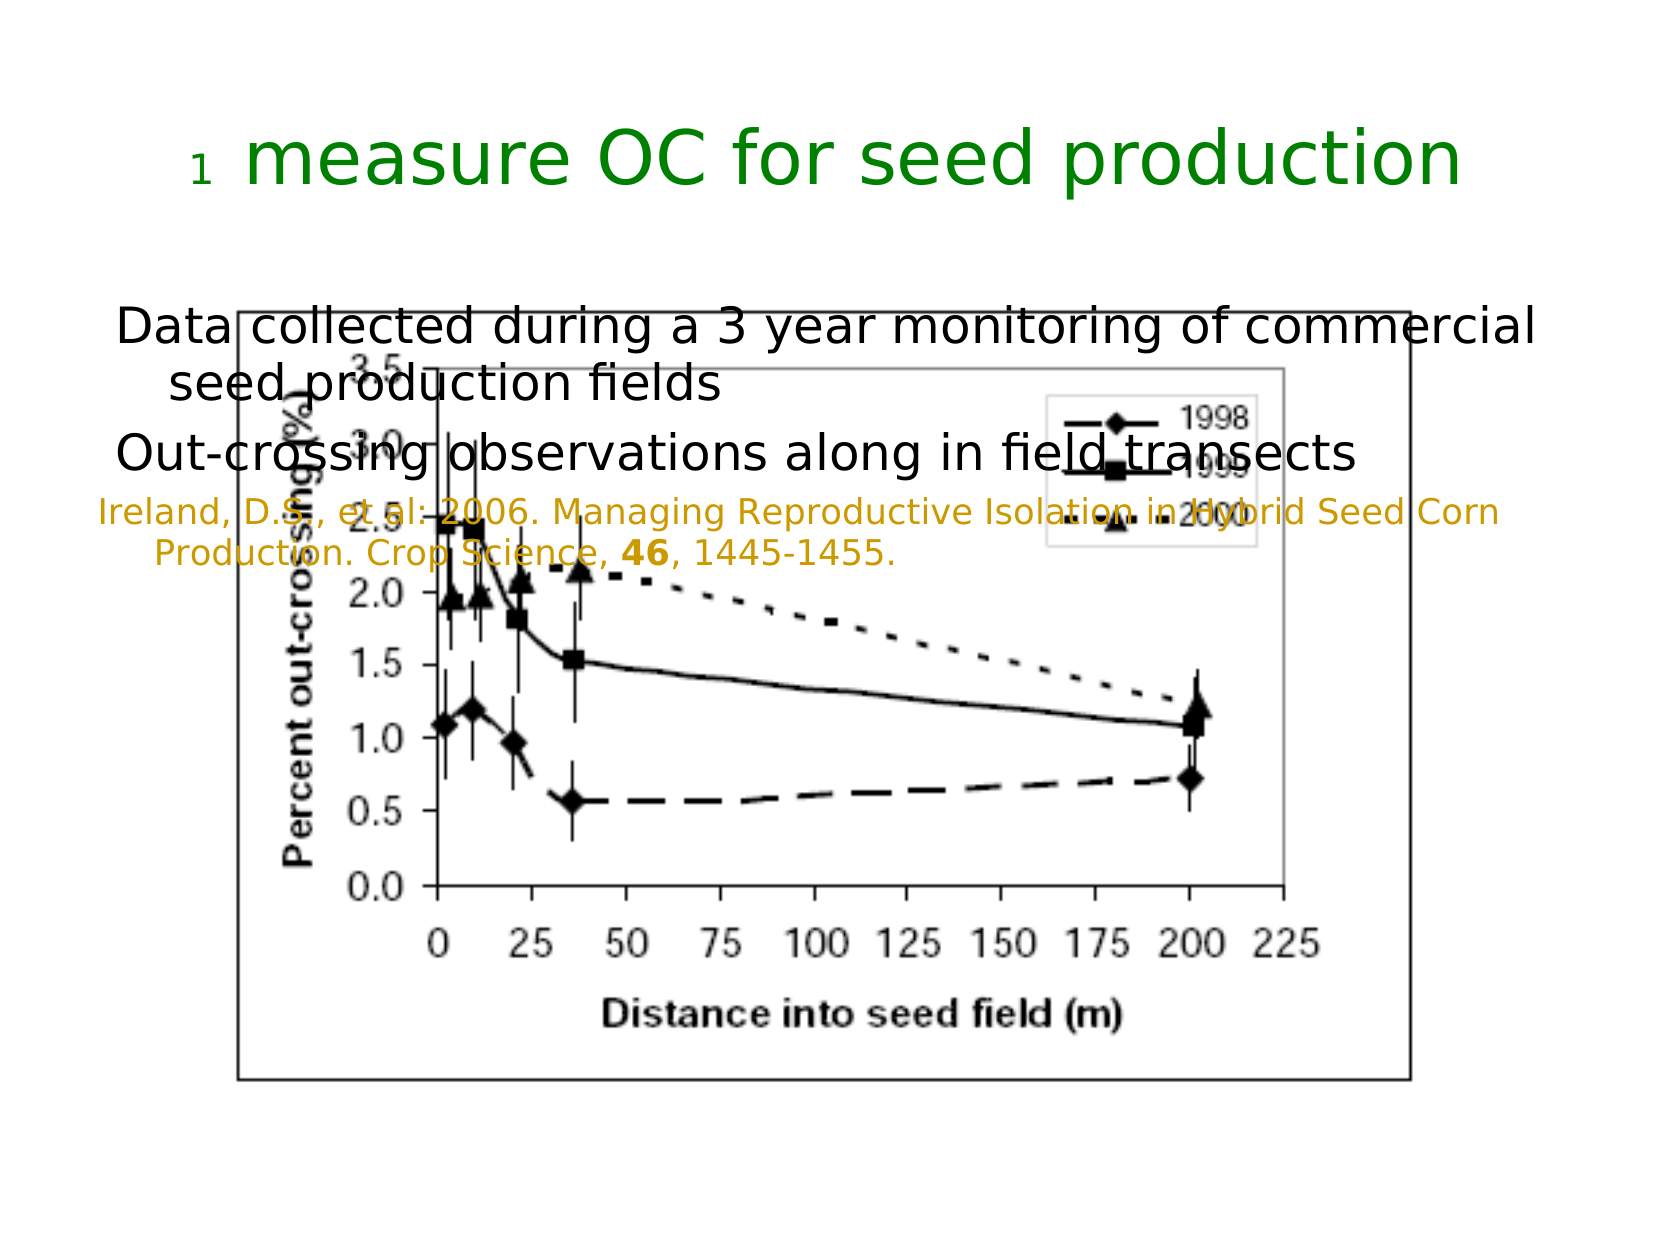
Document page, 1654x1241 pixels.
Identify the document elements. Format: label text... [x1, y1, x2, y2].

picture [809, 319, 817, 327]
title 1 measure OC for seed production [82, 49, 1571, 257]
picture [809, 290, 1572, 1109]
list Data collected during a 3 year monitoring of commercial seed production fields Out-crossing observations along in field transects Ireland, D.S., et al: 2006. Managing Reproductive Isolation in Hybrid Seed Corn Production. Crop Science, 46, 1445-1455. [82, 290, 809, 1125]
